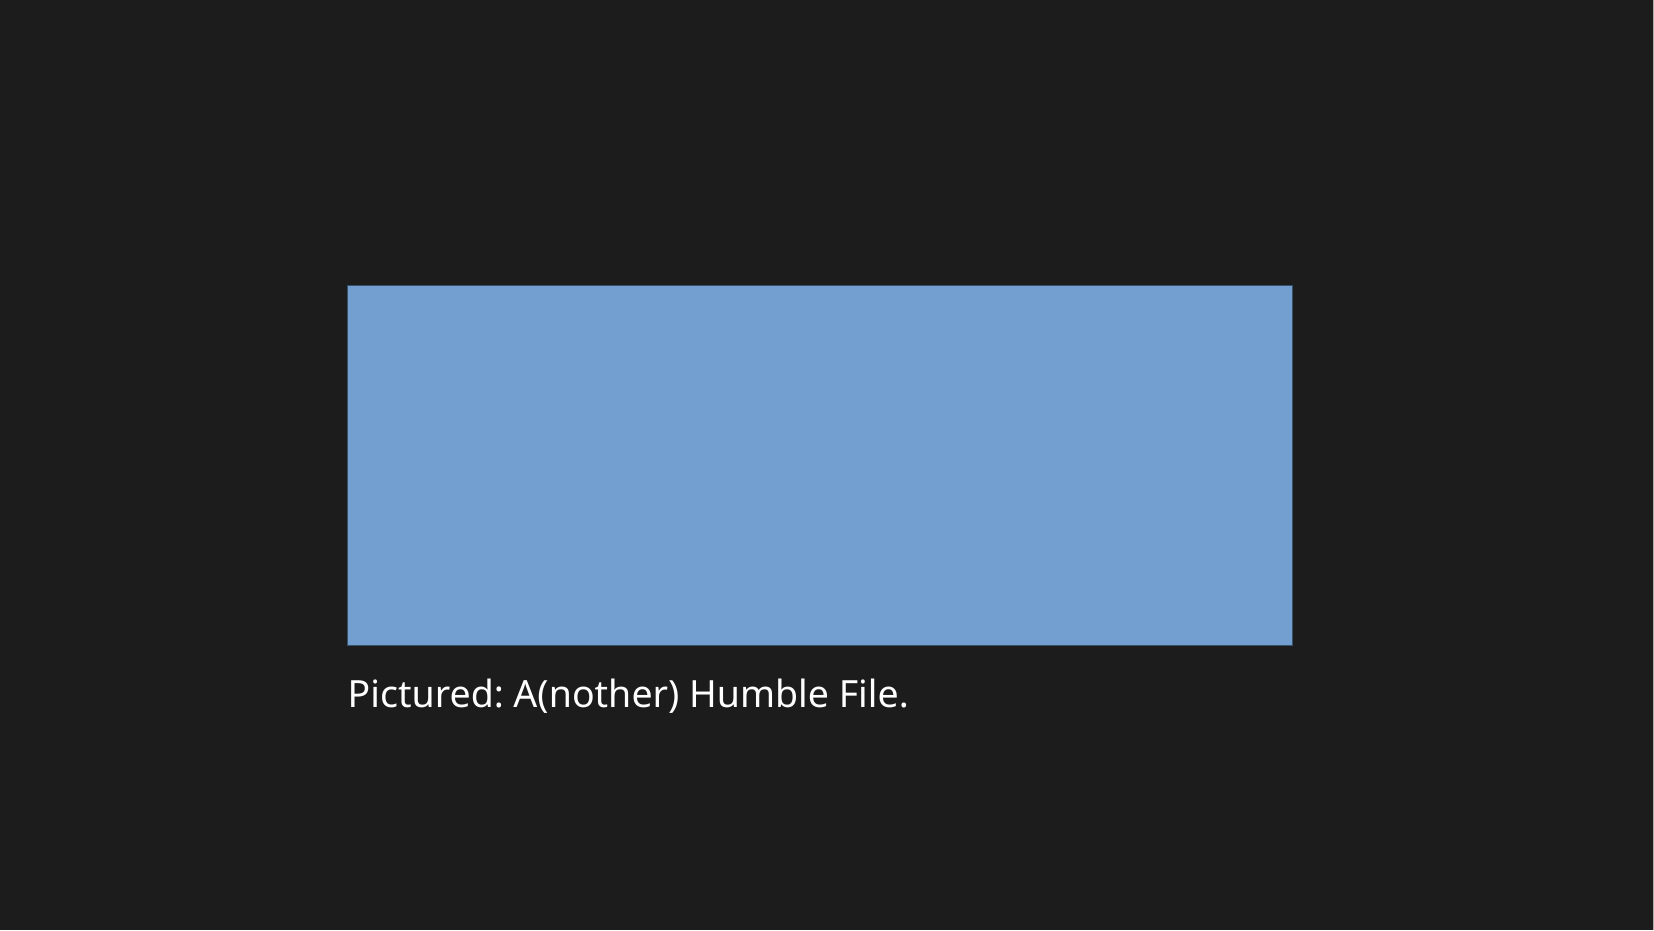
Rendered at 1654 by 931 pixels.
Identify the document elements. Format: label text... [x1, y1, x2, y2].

text_box Pictured: A(nother) Humble File. [332, 660, 905, 721]
text_box [347, 285, 1293, 646]
